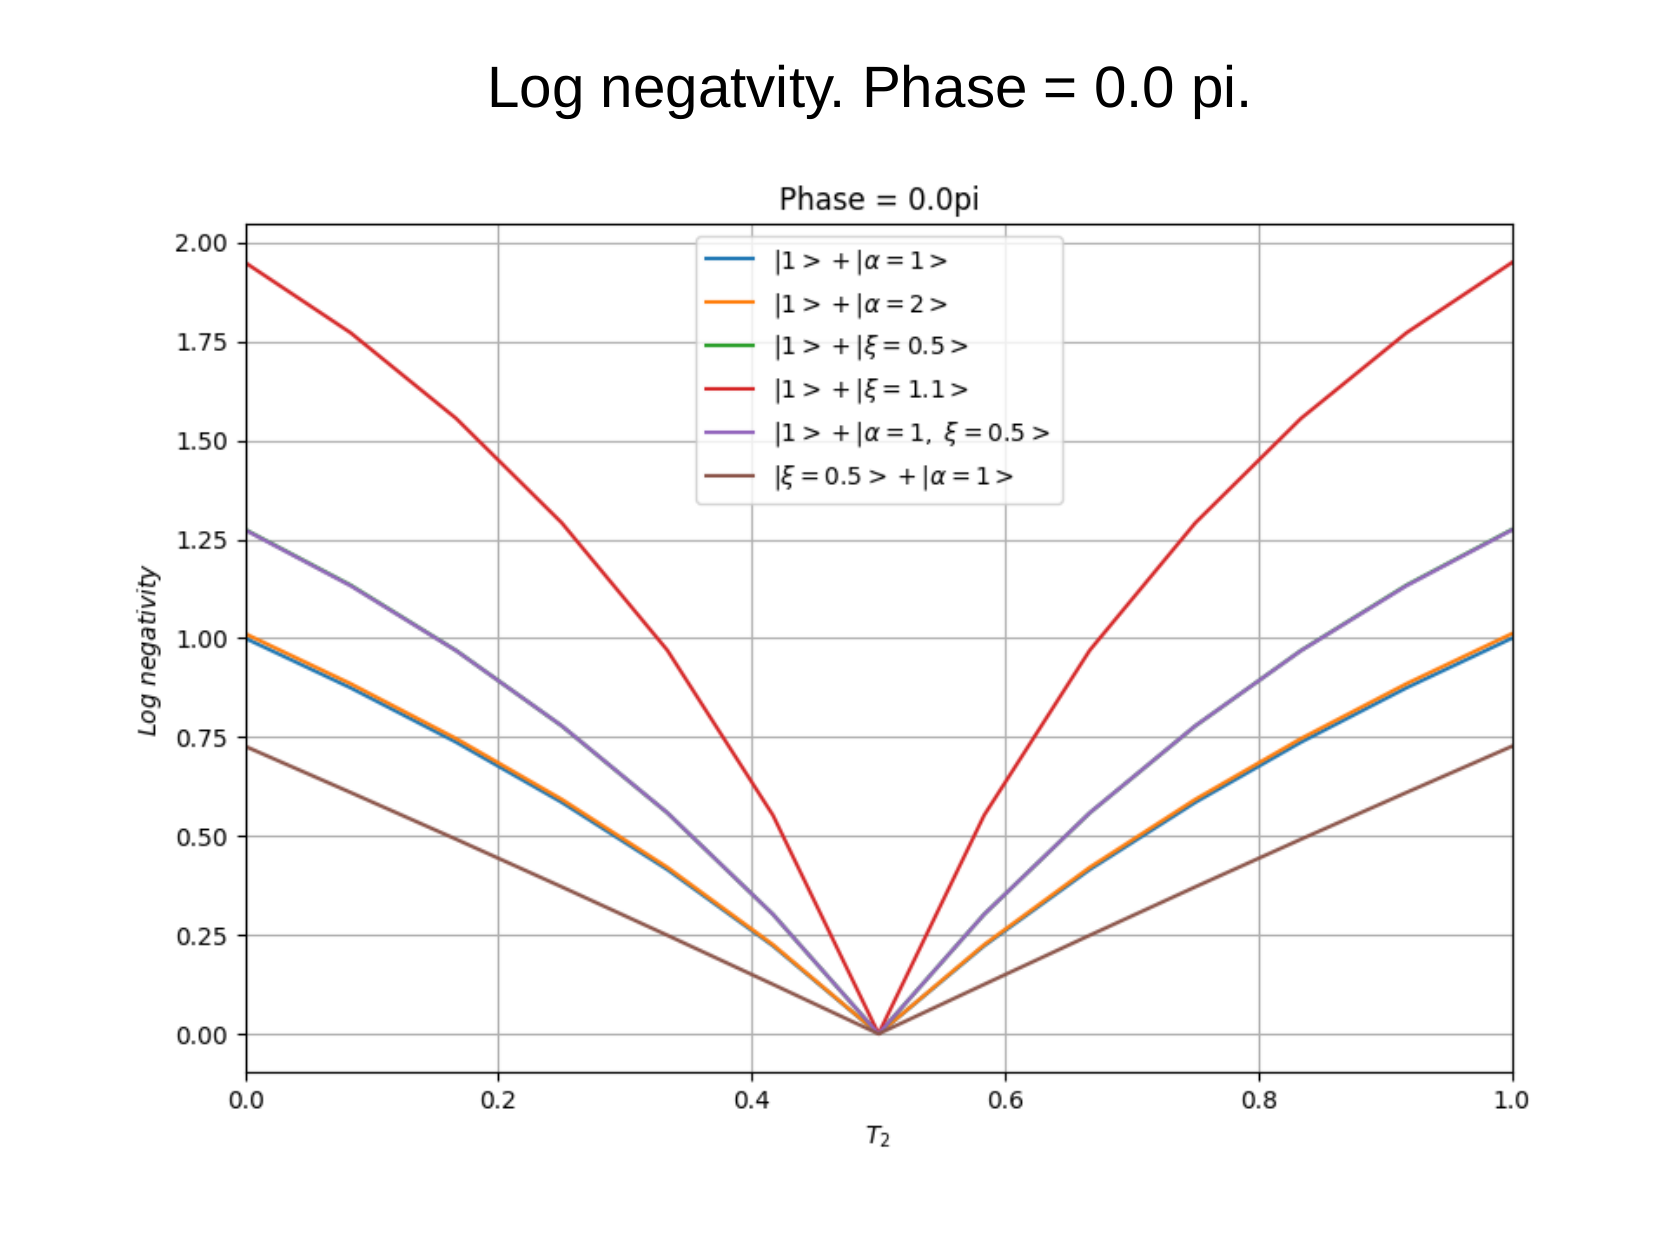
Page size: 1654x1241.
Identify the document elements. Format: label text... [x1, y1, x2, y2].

picture [118, 177, 1551, 1158]
text_box Log negatvity. Phase = 0.0 pi. [472, 47, 1276, 130]
